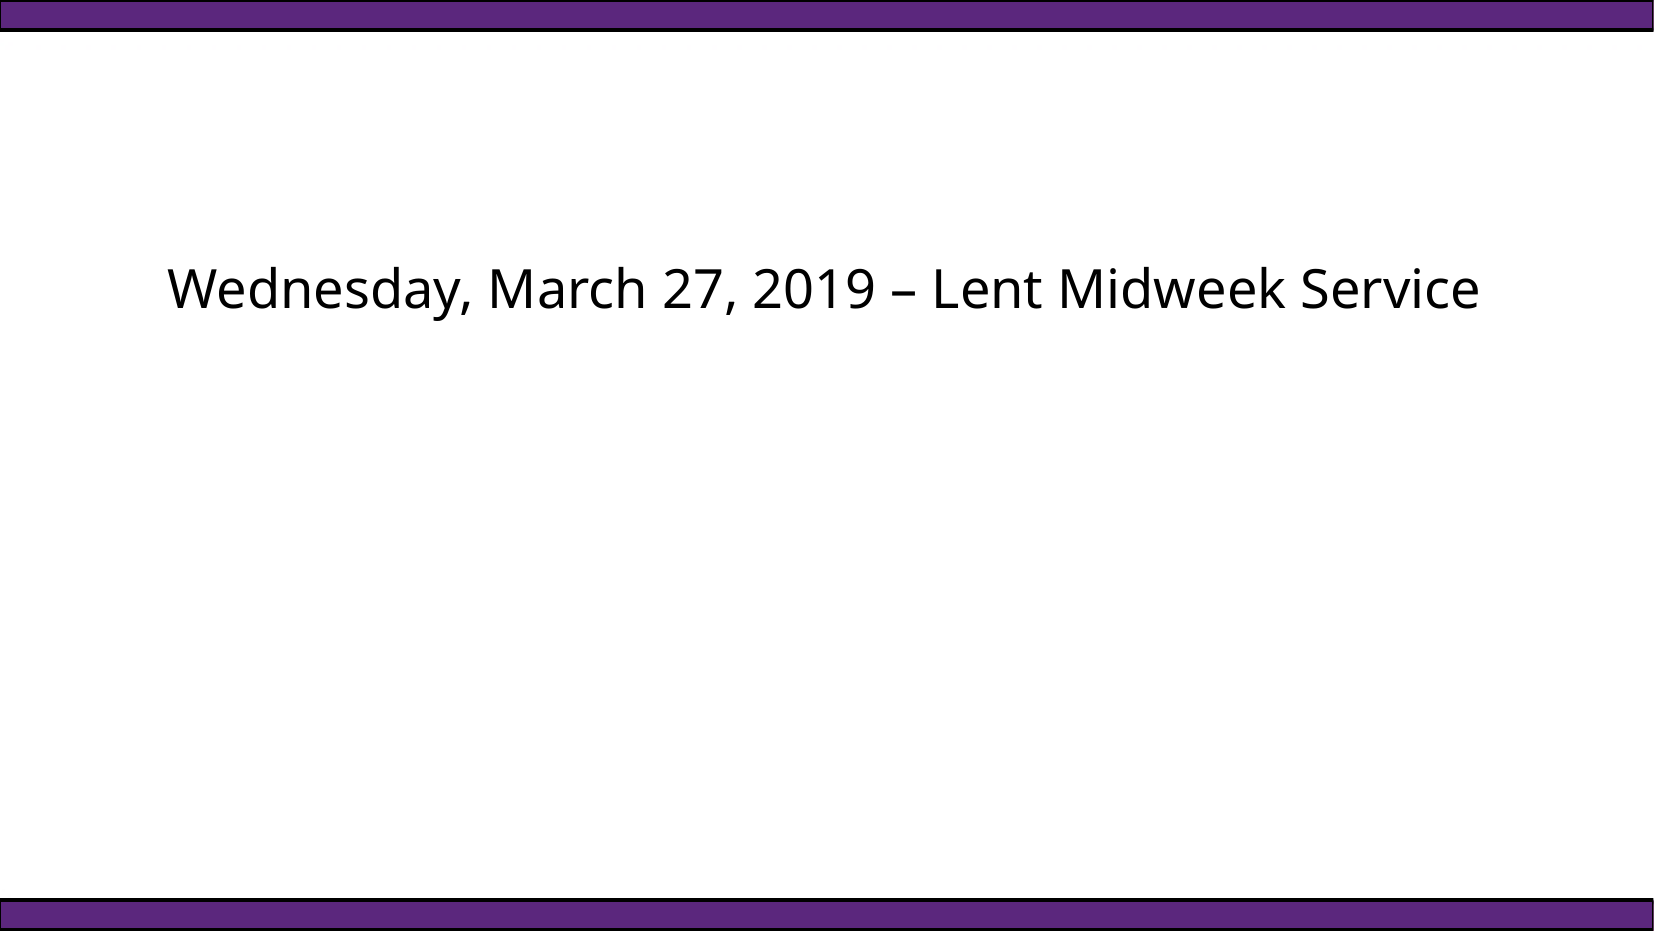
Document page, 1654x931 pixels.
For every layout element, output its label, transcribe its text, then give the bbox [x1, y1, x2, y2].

picture [0, 31, 1654, 900]
text_box [0, 0, 1654, 31]
text_box [0, 900, 1654, 931]
text_box [105, 255, 1531, 348]
text_box Wednesday, March 27, 2019 – Lent Midweek Service [120, 243, 1531, 331]
